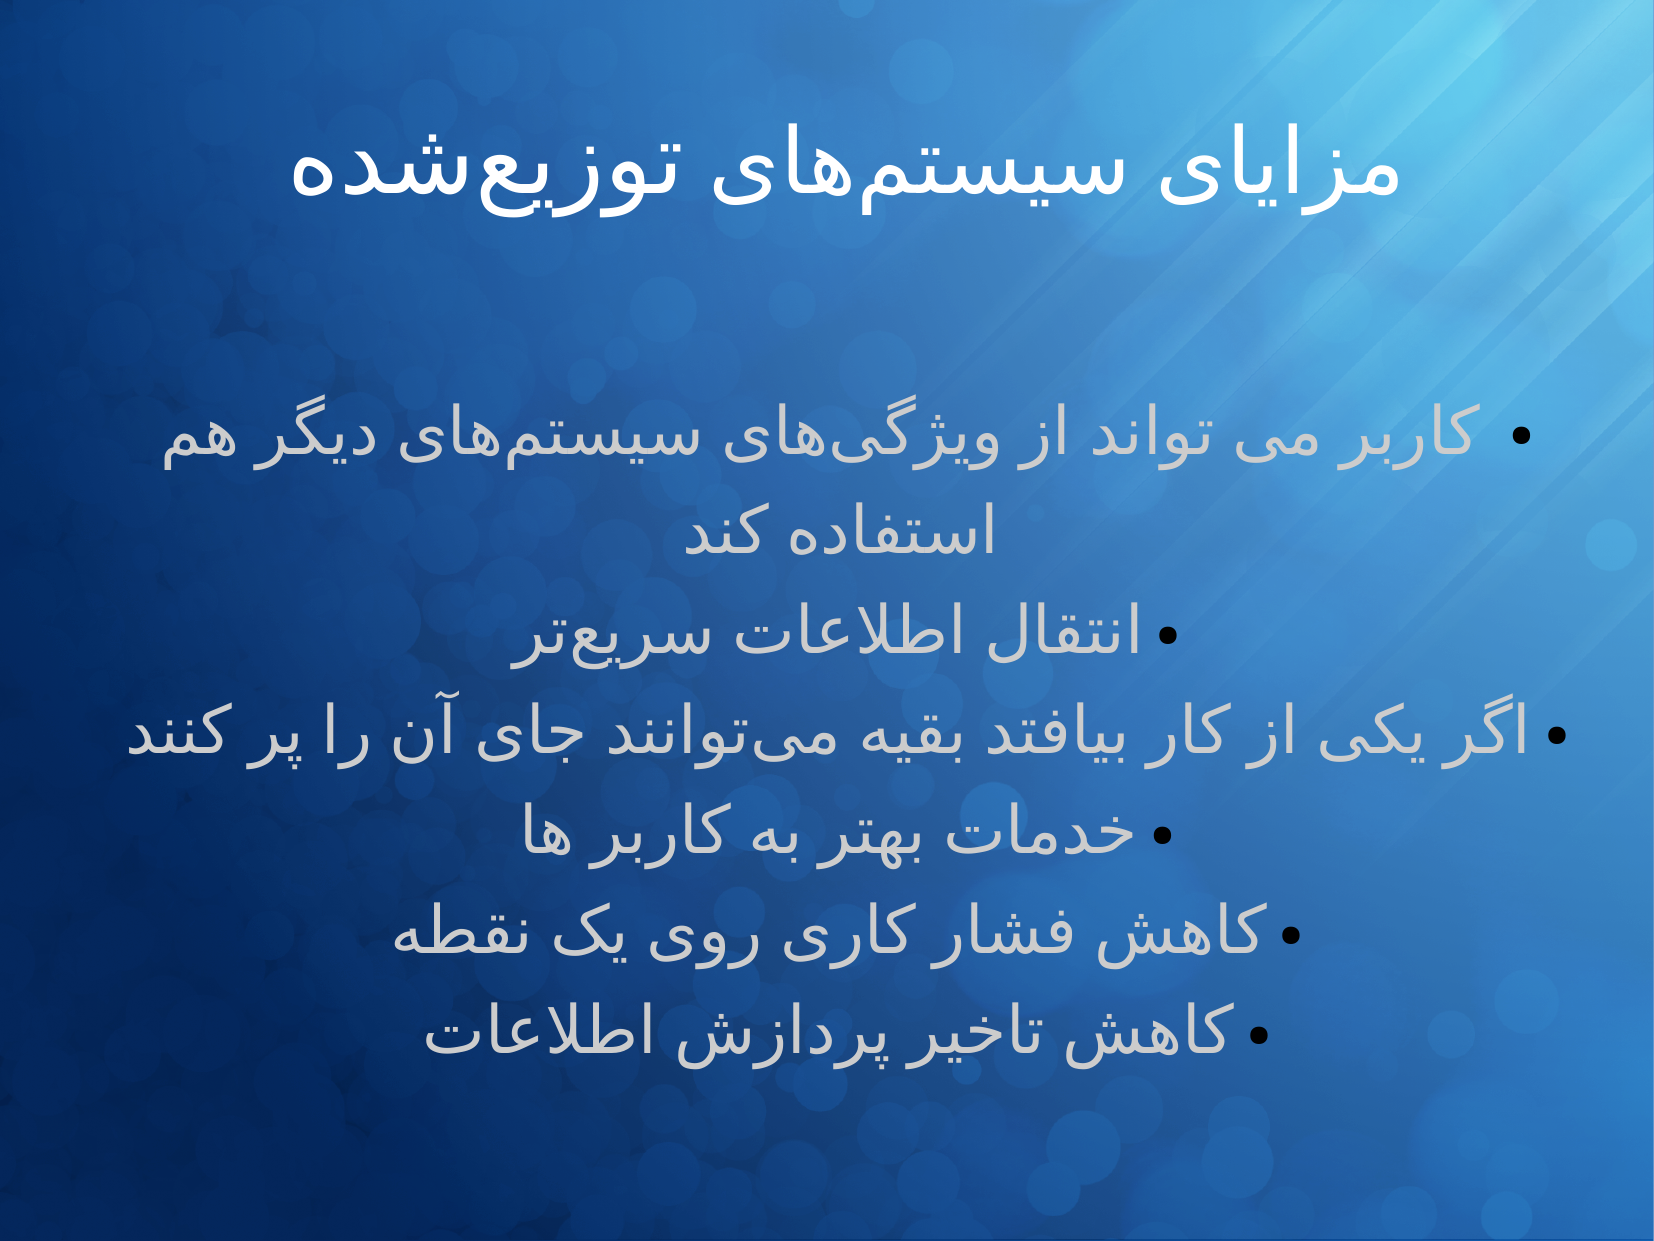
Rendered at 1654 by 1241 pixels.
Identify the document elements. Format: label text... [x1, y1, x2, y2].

subtitle کاربر می تواند از ویژگی‌های سیستم‌های دیگر هم استفاده کند انتقال اطلاعات سریع‌تر اگر یکی از کار بیافتد بقیه می‌توانند جای آن را پر کنند خدمات بهتر به کاربر ها کاهش فشار کاری روی یک نقطه کاهش تاخیر پردازش اطلاعات [112, 313, 1570, 1149]
title مزایای سیستم‌های توزیع‌شده [118, 37, 1576, 301]
picture [0, 0, 1654, 1241]
